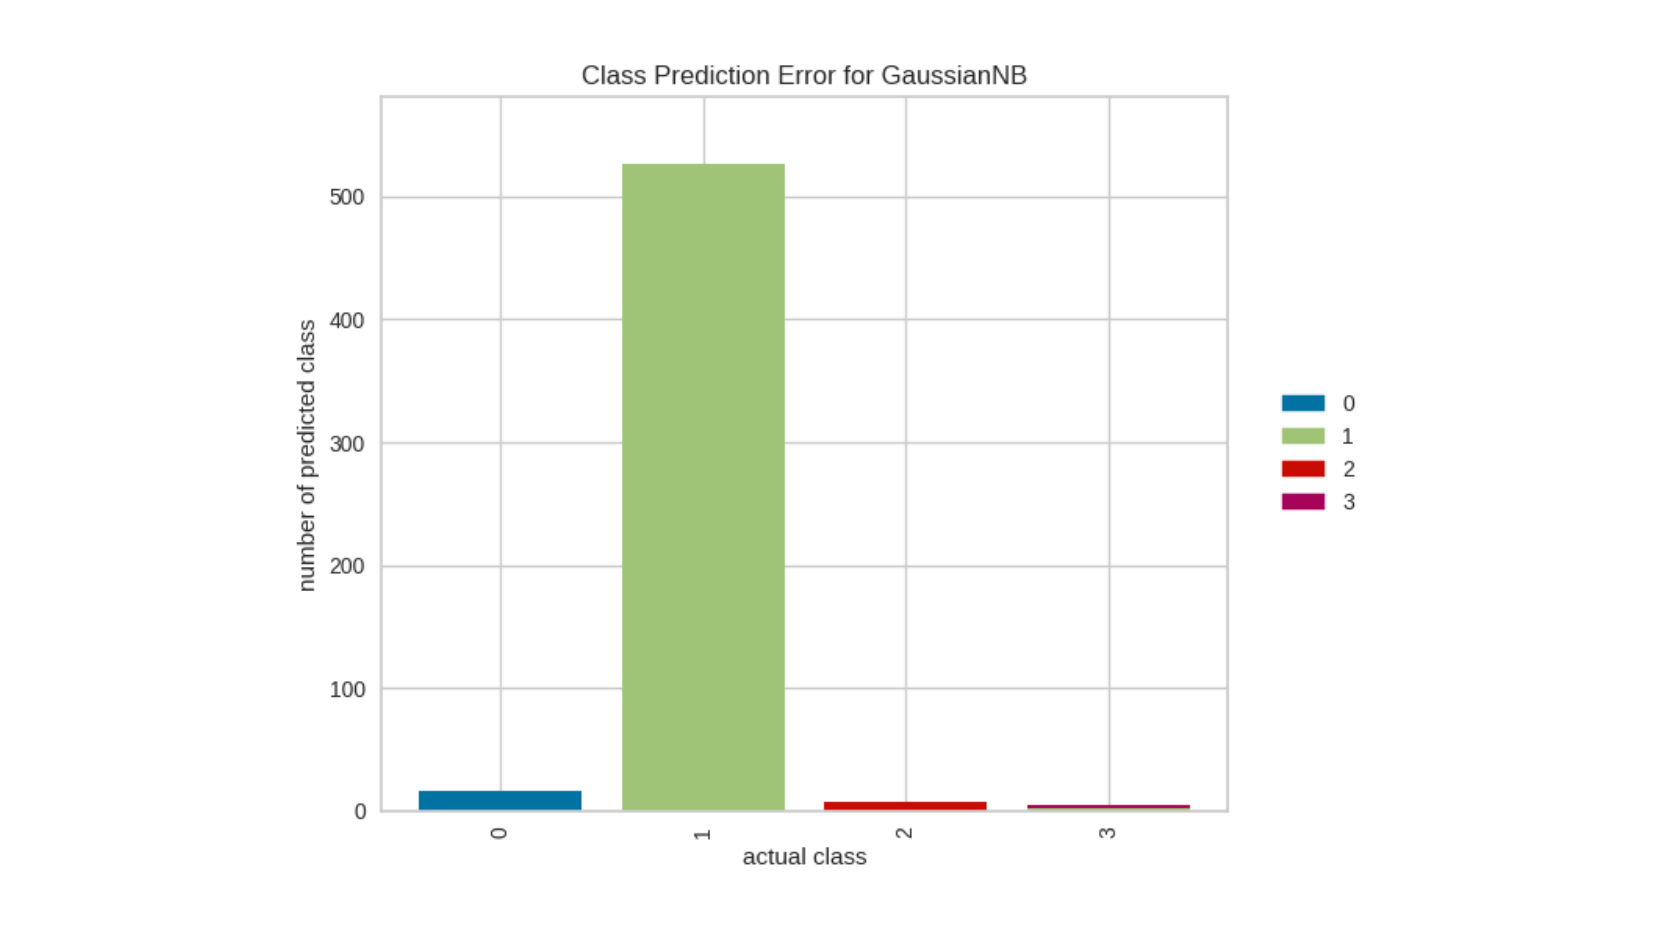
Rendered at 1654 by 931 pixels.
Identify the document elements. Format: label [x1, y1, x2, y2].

picture [283, 50, 1378, 885]
